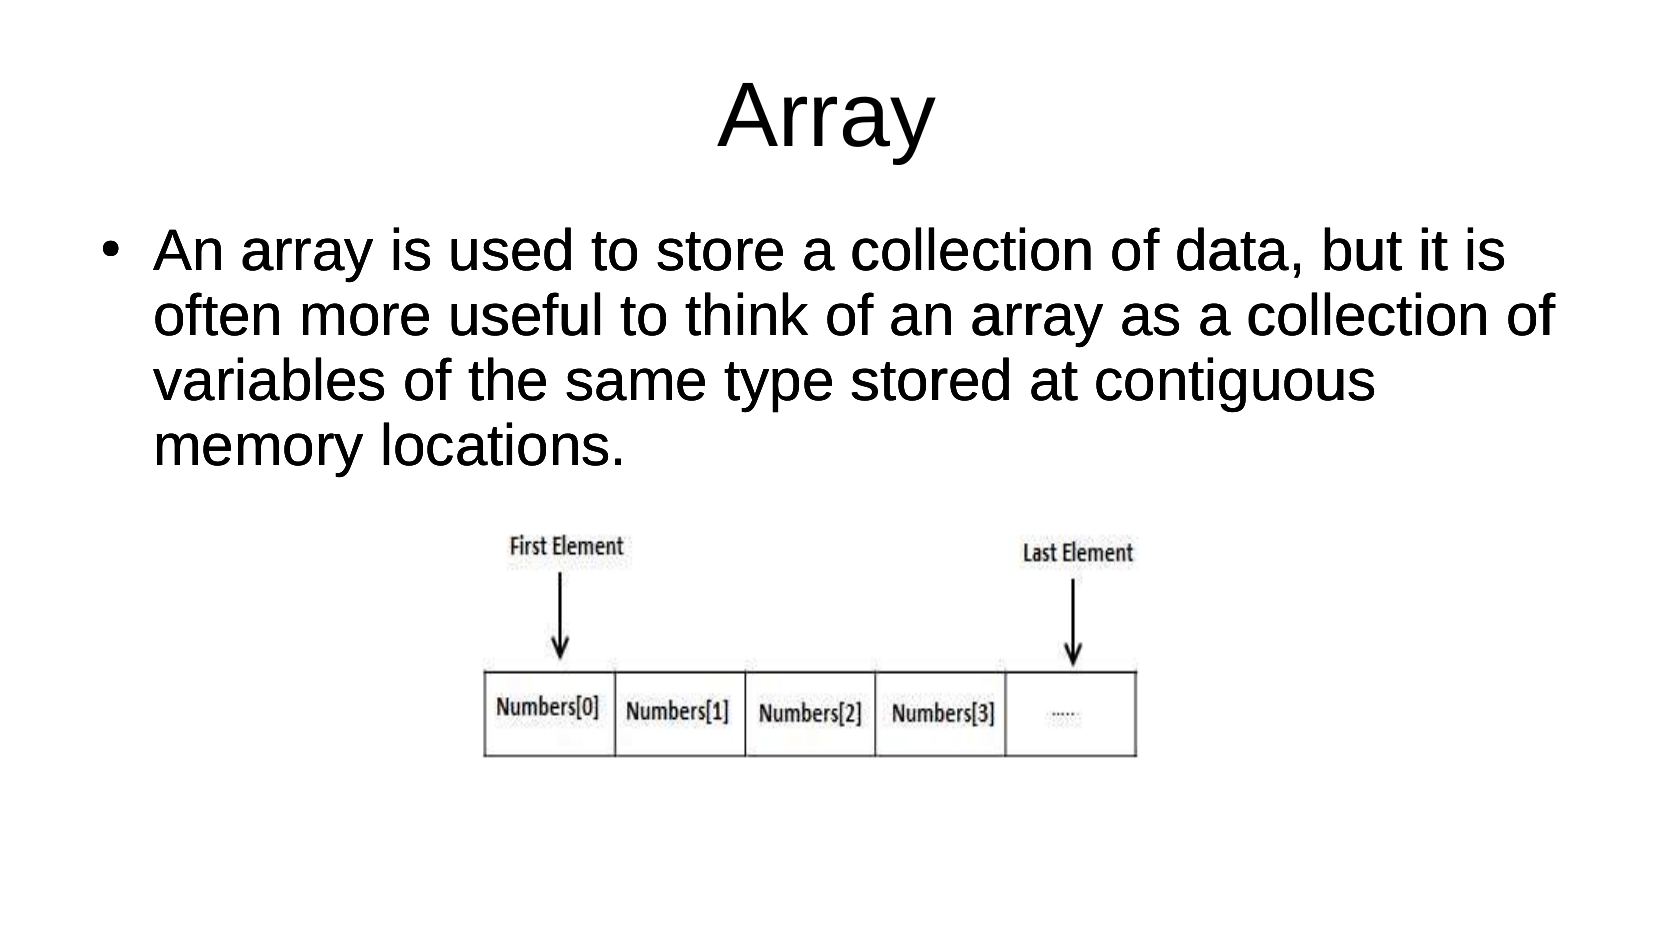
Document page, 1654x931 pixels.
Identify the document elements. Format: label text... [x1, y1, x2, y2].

list An array is used to store a collection of data, but it is often more useful to think of an array as a collection of variables of the same type stored at contiguous memory locations. [82, 217, 1571, 826]
title Array [82, 37, 1571, 193]
picture [432, 509, 1225, 796]
